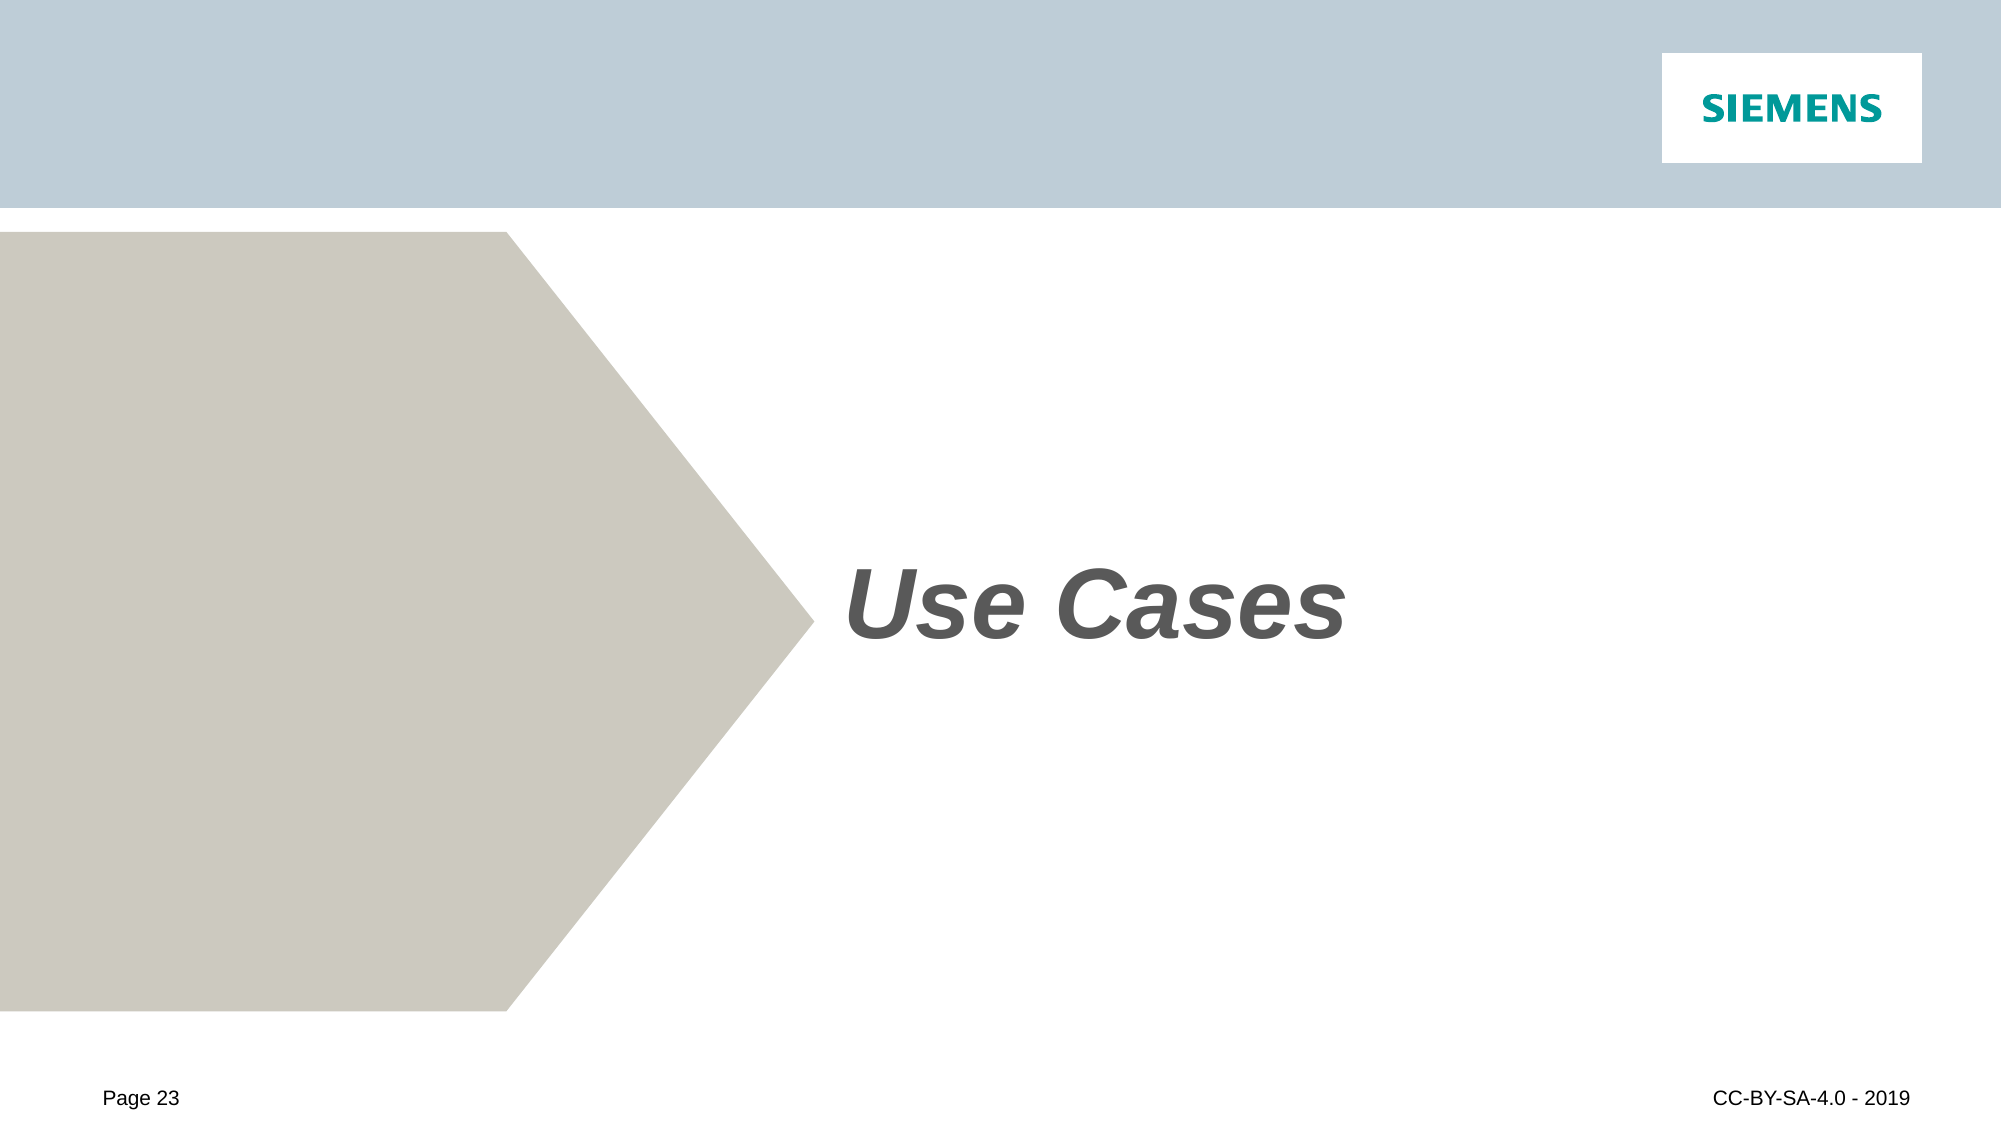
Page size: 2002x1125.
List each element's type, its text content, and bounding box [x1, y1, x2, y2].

text_box Use Cases [843, 526, 2001, 983]
text_box [0, 231, 815, 1012]
